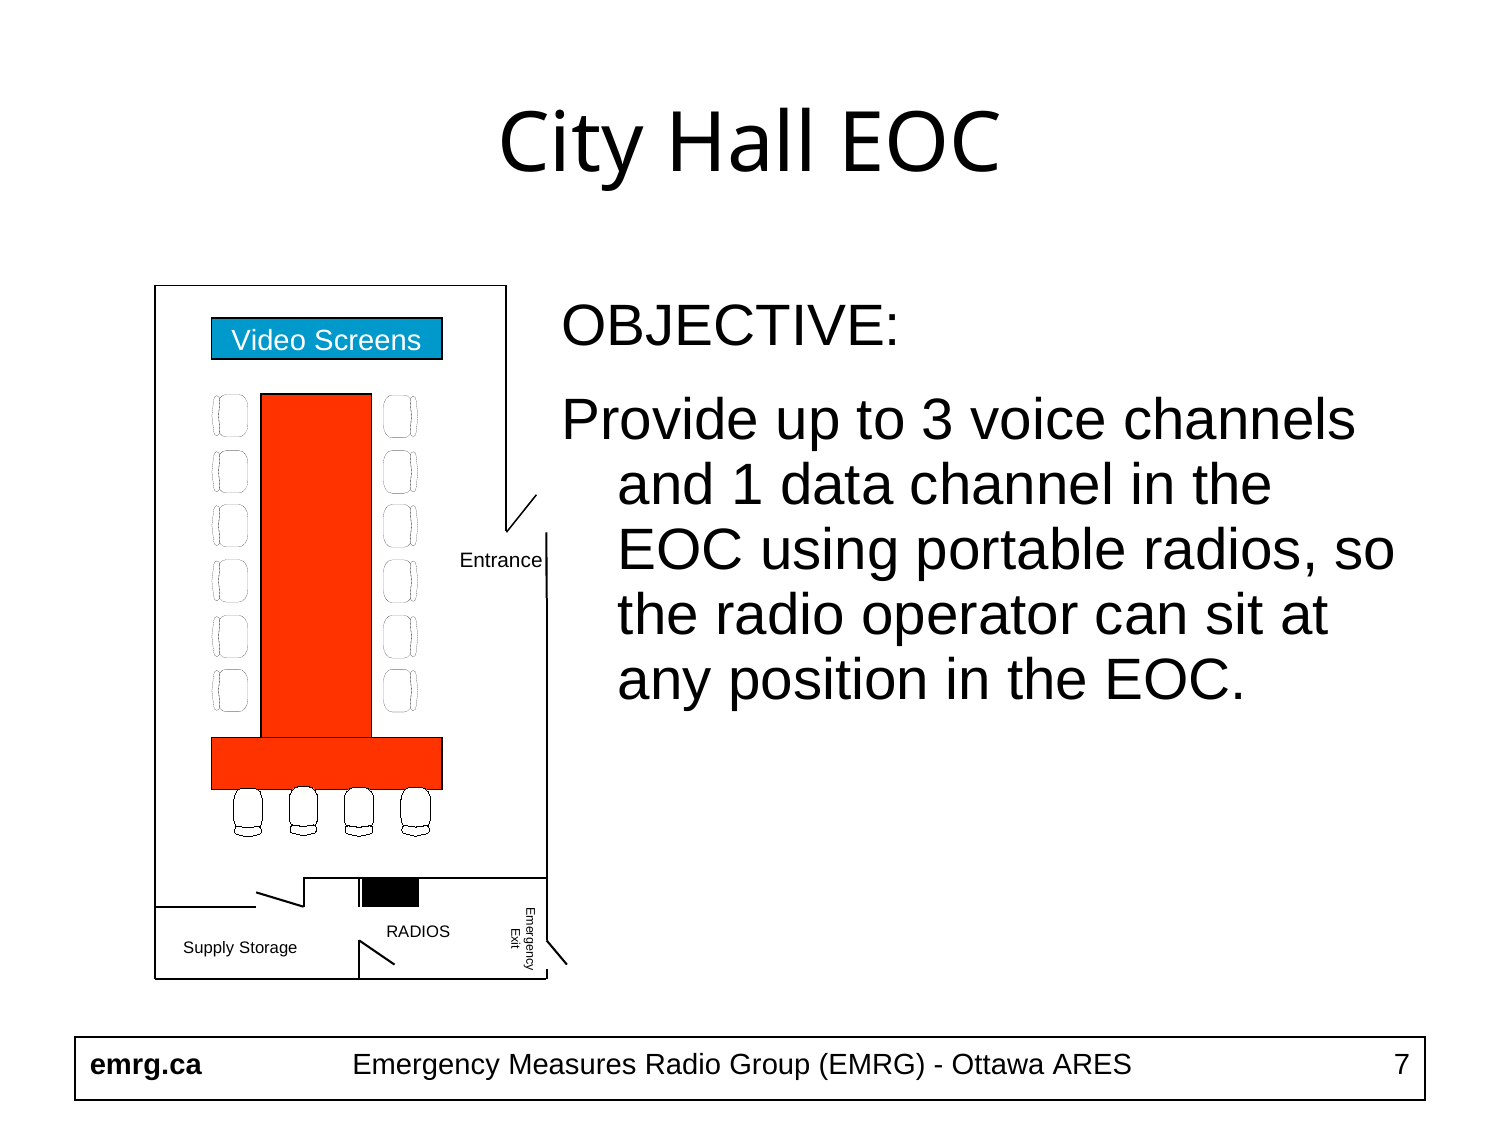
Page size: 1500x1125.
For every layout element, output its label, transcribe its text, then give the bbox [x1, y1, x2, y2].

chart [383, 614, 419, 659]
text_box [346, 826, 372, 836]
list OBJECTIVE: Provide up to 3 voice channels and 1 data channel in the EOC using portable radios, so the radio operator can sit at any position in the EOC. [546, 285, 1426, 1028]
text_box Emergency Exit [501, 892, 546, 986]
chart [383, 559, 419, 604]
chart [211, 503, 249, 548]
text_box Emergency Measures Radio Group (EMRG) - Ottawa ARES [247, 1037, 1238, 1103]
text_box <number> [1246, 1037, 1426, 1103]
chart [211, 614, 249, 659]
chart [383, 394, 419, 439]
text_box RADIOS [371, 913, 466, 949]
text_box Entrance [444, 539, 546, 580]
chart [383, 503, 419, 548]
chart [211, 668, 249, 713]
text_box [211, 393, 442, 836]
text_box Supply Storage [168, 929, 313, 965]
chart [383, 450, 419, 494]
text_box Video Screens [211, 317, 442, 360]
chart [383, 668, 419, 713]
title City Hall EOC [75, 45, 1426, 233]
text_box [362, 879, 419, 907]
chart [211, 394, 249, 438]
chart [211, 450, 249, 494]
chart [211, 559, 249, 603]
